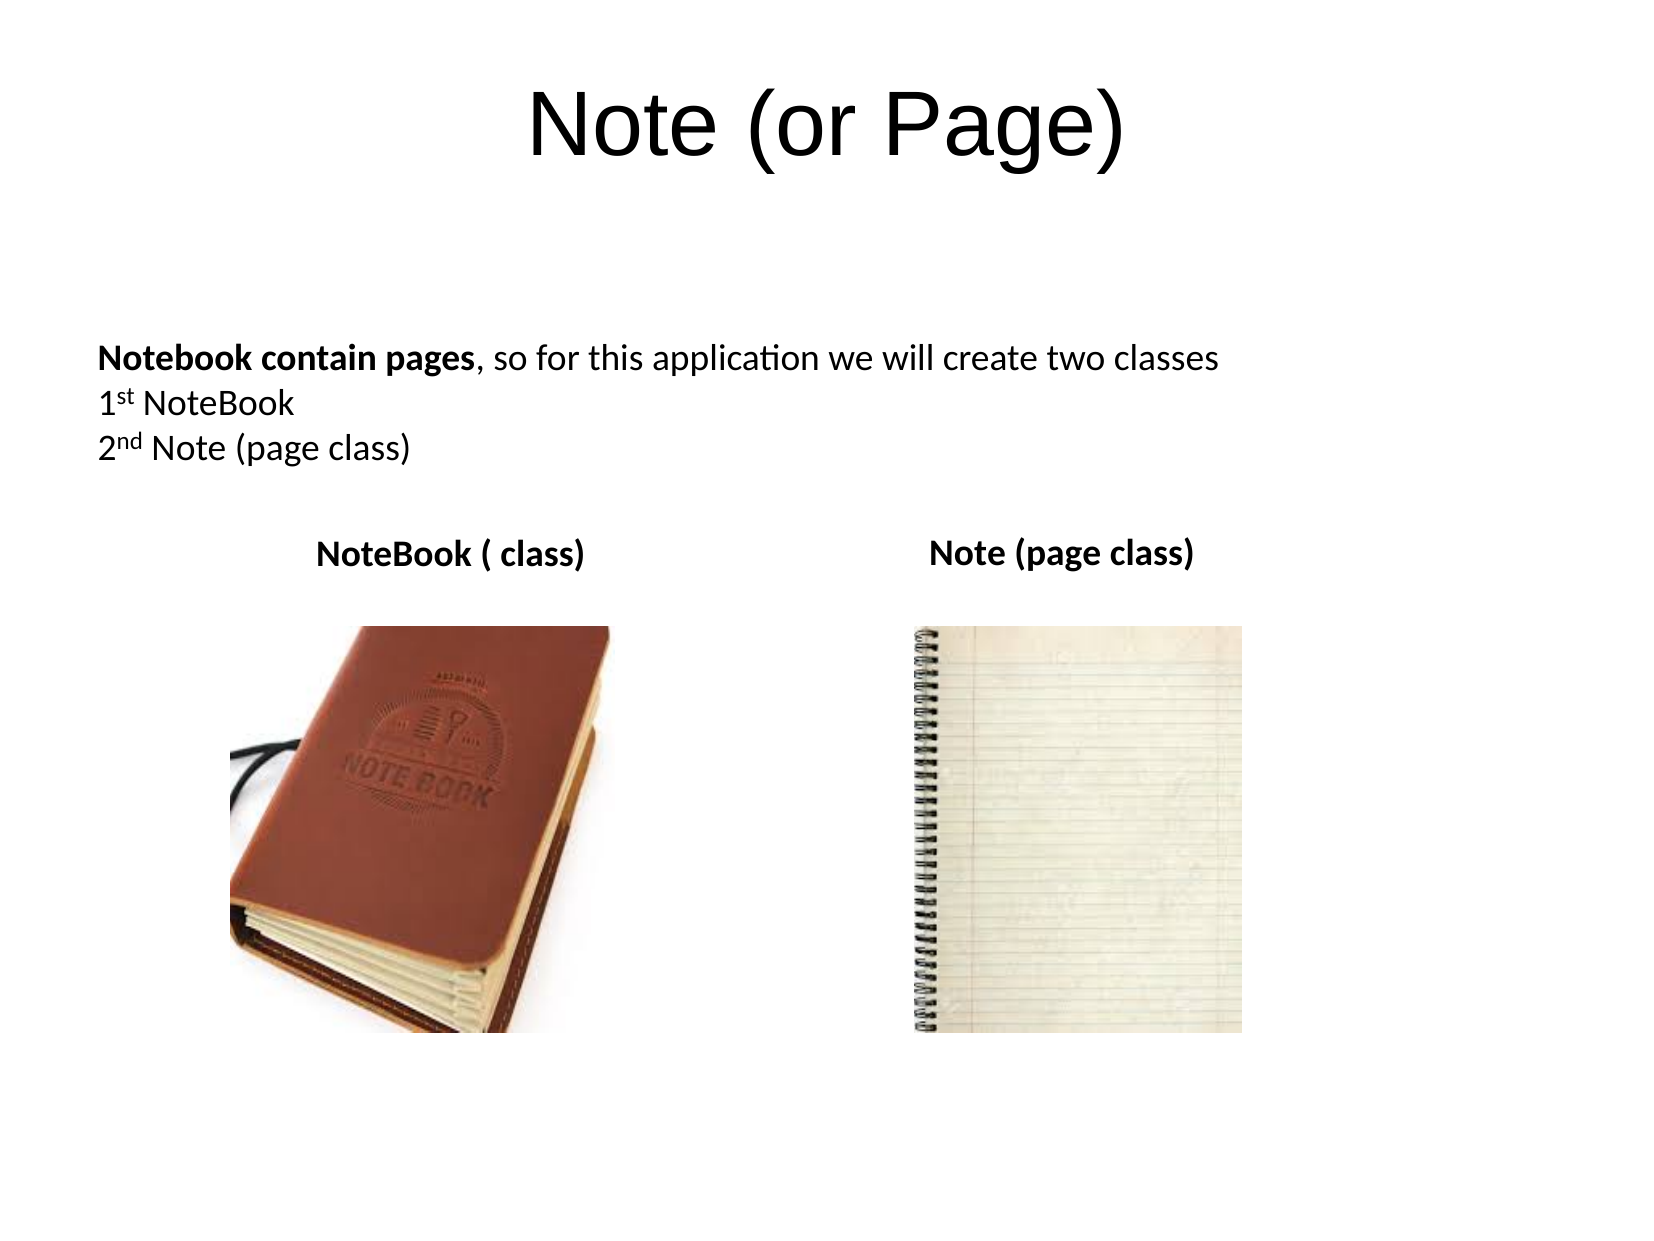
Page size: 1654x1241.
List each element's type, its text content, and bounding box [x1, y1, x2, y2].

picture [230, 626, 615, 1033]
text_box NoteBook ( class) [301, 522, 601, 582]
text_box Note (or Page) [82, 15, 1571, 223]
text_box Note (page class) [914, 520, 1211, 580]
text_box Notebook contain pages, so for this application we will create two classes 1st NoteBook 2nd Note (page class) [82, 325, 1490, 478]
picture [914, 626, 1242, 1033]
